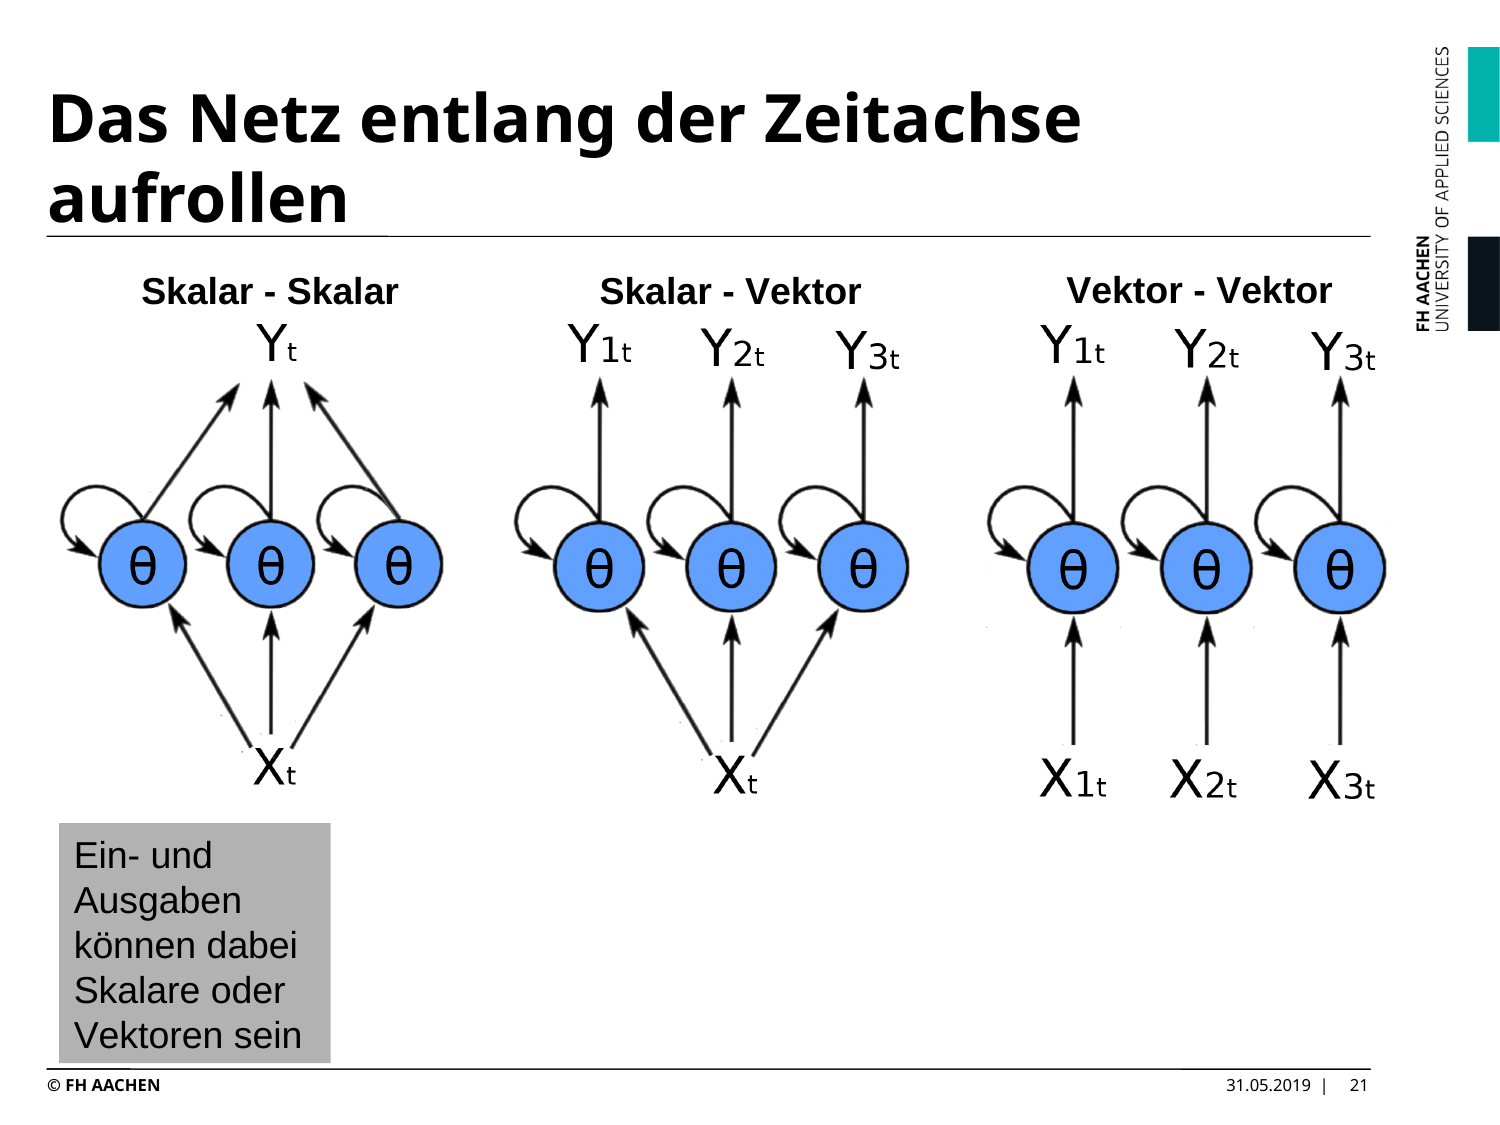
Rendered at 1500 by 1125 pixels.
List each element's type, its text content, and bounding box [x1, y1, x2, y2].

text_box Skalar - Vektor [584, 259, 877, 320]
title Das Netz entlang der Zeitachse aufrollen [47, 76, 1371, 237]
text_box Vektor - Vektor [1051, 258, 1356, 325]
picture [1404, 47, 1500, 331]
picture [59, 324, 444, 786]
picture [986, 318, 1387, 799]
picture [513, 320, 910, 795]
text_box Skalar - Skalar [126, 259, 415, 320]
text_box Ein- und Ausgaben können dabei Skalare oder Vektoren sein [59, 823, 331, 1064]
